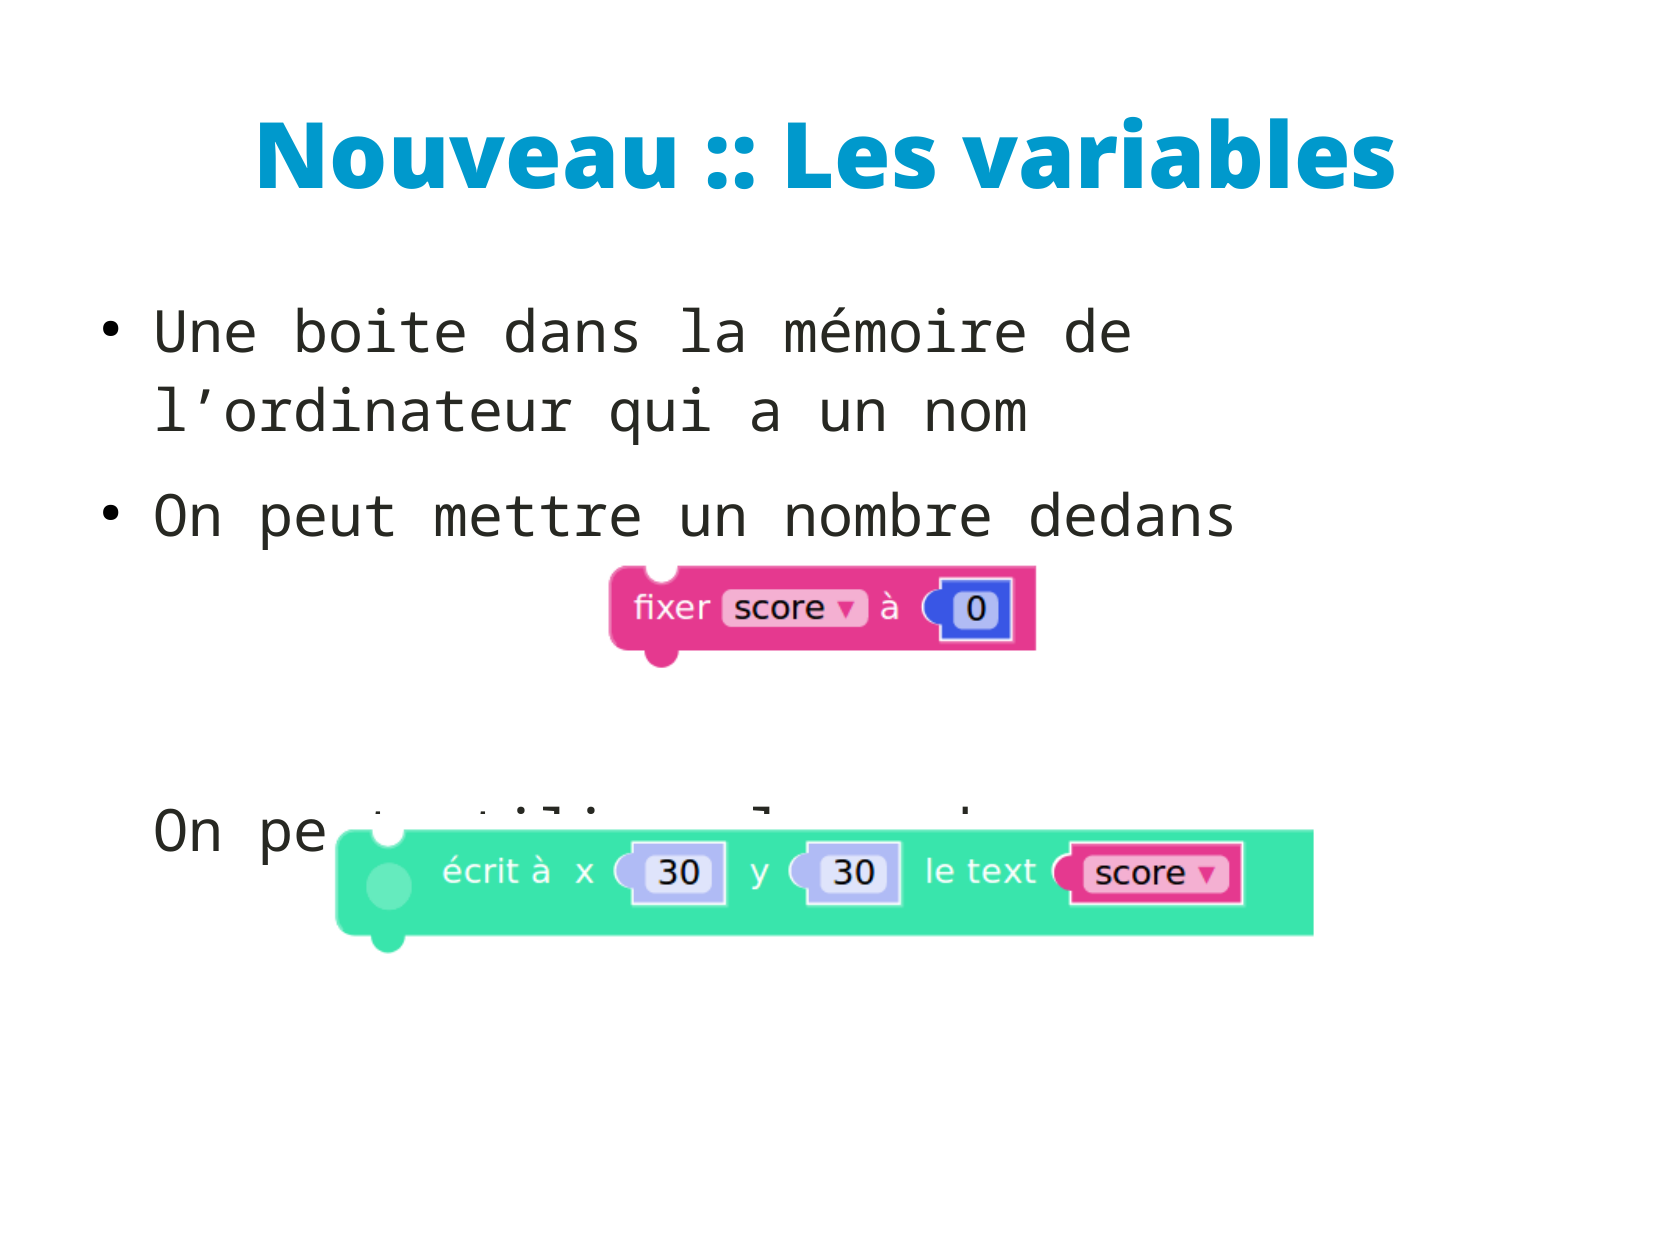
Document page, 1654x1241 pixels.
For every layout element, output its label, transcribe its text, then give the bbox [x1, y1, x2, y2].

list Une boite dans la mémoire de l’ordinateur qui a un nom On peut mettre un nombre dedans On peut utiliser le nombre [82, 290, 1571, 1010]
picture [326, 814, 1328, 976]
picture [601, 555, 1052, 679]
title Nouveau :: Les variables [82, 49, 1571, 257]
